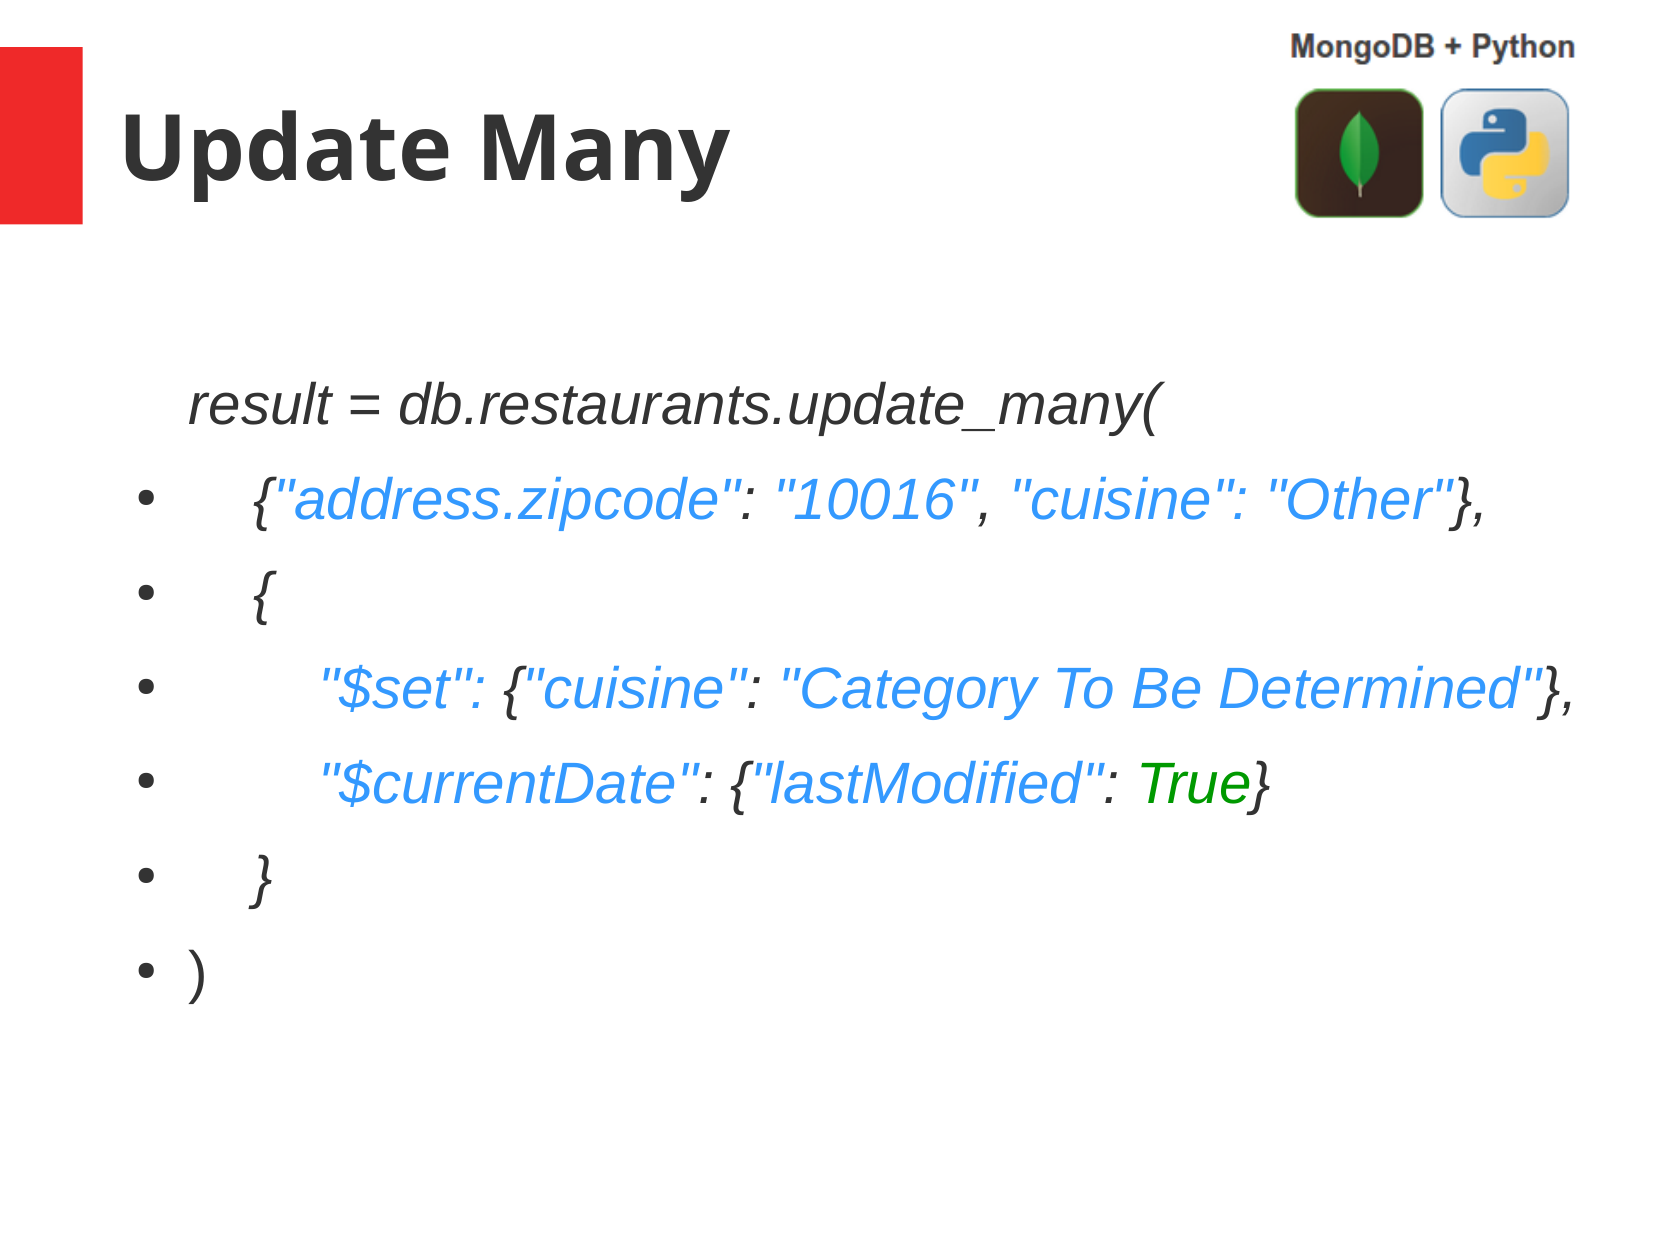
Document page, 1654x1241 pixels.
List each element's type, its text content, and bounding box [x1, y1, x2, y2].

picture [1280, 20, 1583, 225]
title Update Many [118, 52, 1170, 237]
list result = db.restaurants.update_many( {"address.zipcode": "10016", "cuisine": "Other"}, { "$set": {"cuisine": "Category To Be Determined"}, "$currentDate": {"lastModified": True} } ) [118, 277, 1630, 1068]
